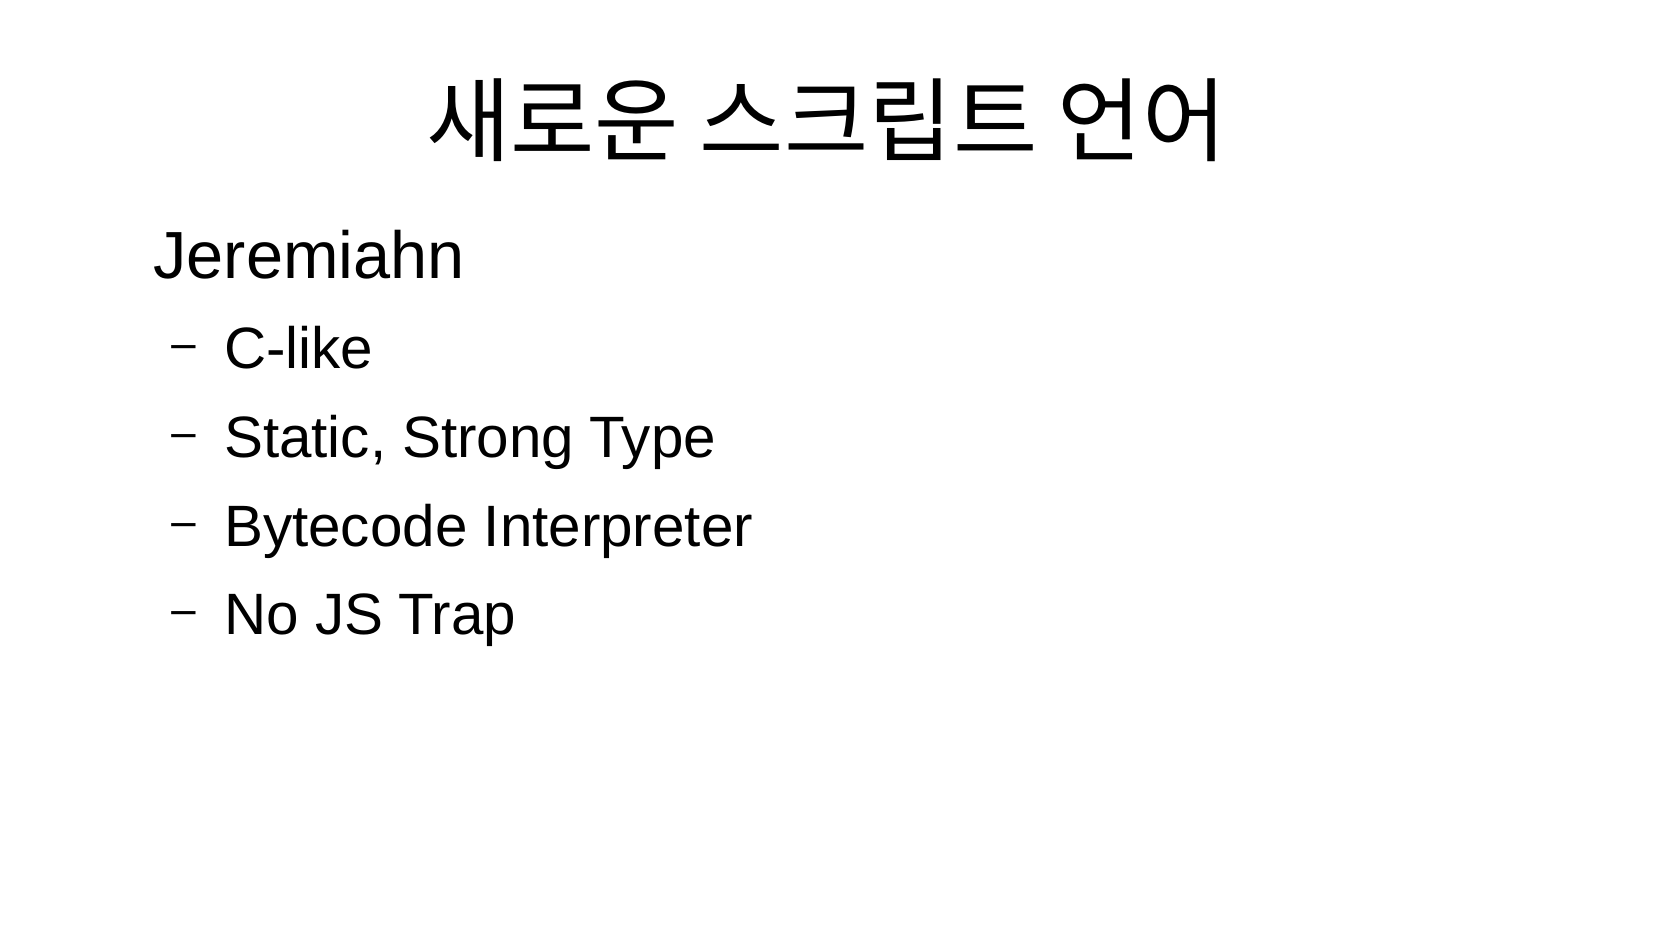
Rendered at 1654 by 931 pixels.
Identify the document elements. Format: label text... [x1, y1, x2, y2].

title 새로운 스크립트 언어 [82, 37, 1571, 193]
list Jeremiahn C-like Static, Strong Type Bytecode Interpreter No JS Trap [82, 217, 1571, 758]
